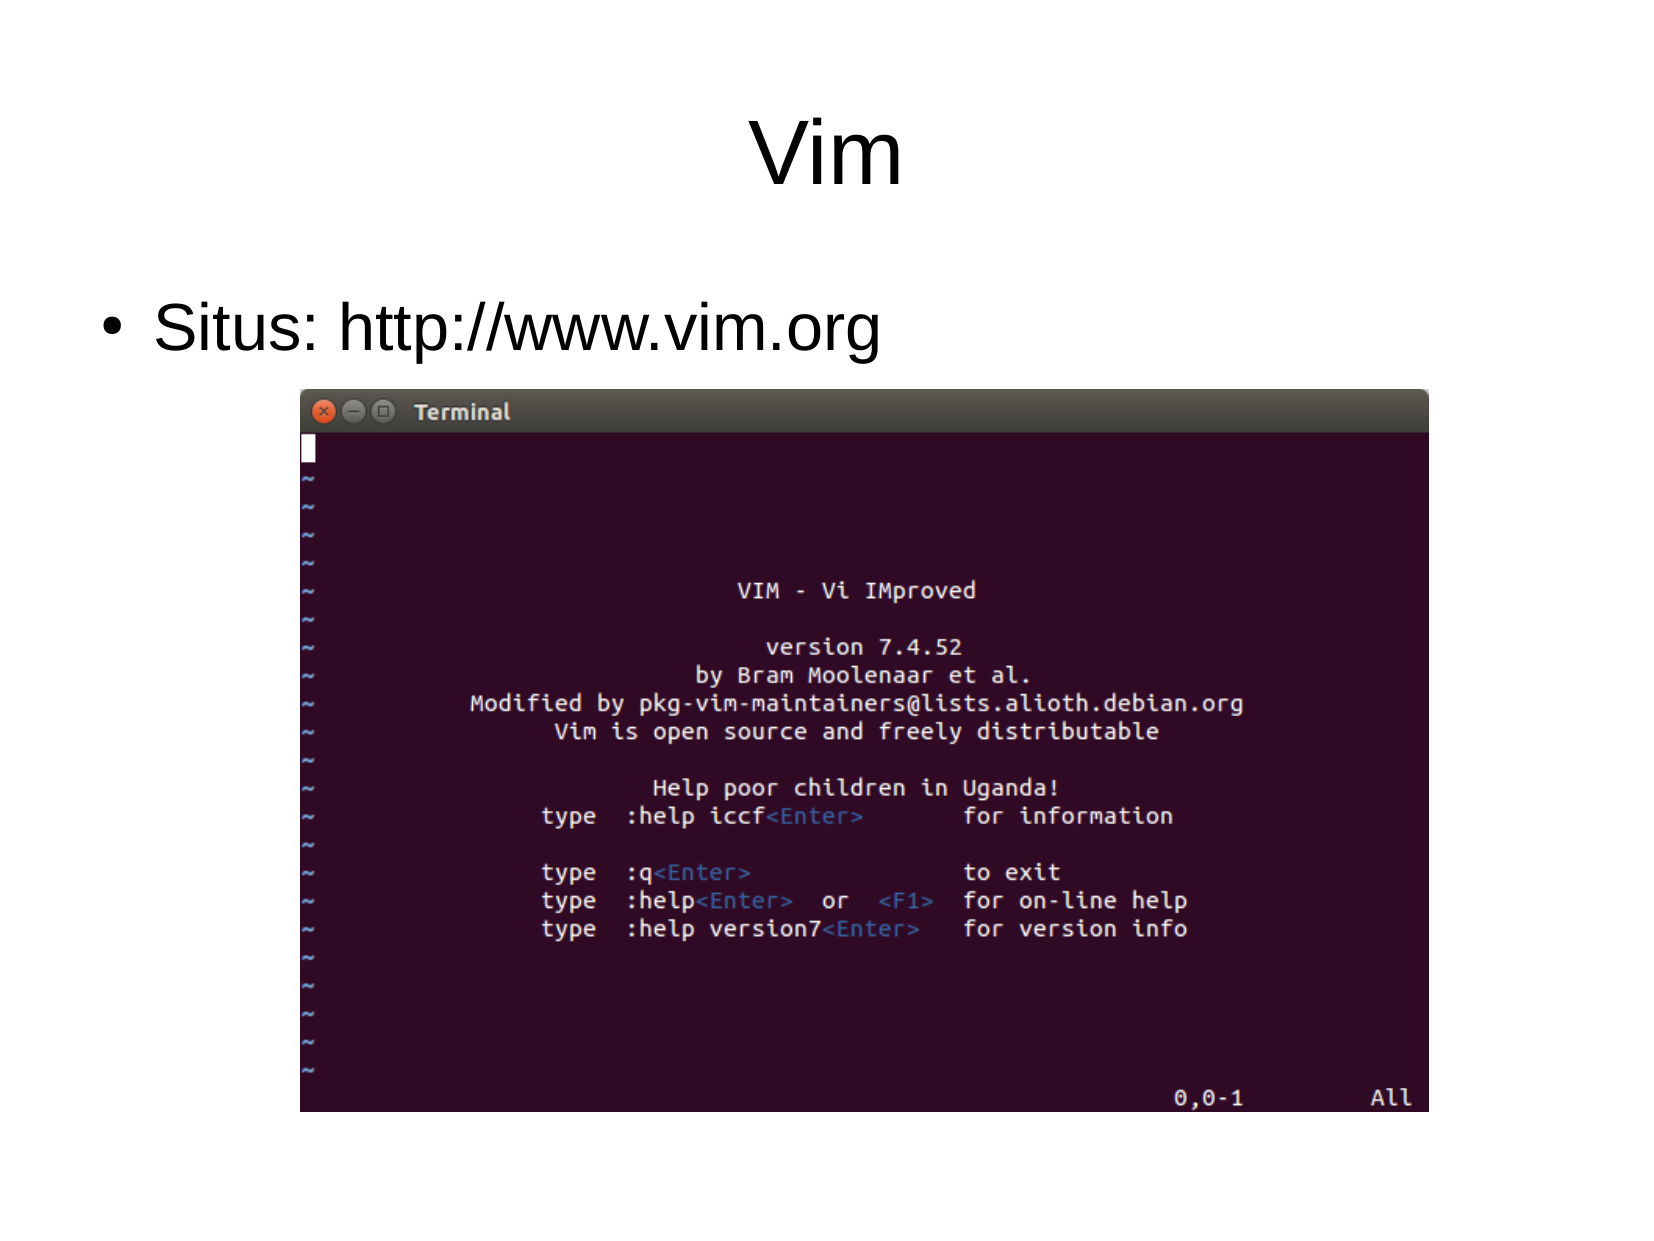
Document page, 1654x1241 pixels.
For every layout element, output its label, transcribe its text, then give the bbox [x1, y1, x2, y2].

list Situs: http://www.vim.org [82, 290, 1571, 1010]
picture [300, 389, 1429, 1112]
title Vim [82, 49, 1571, 257]
